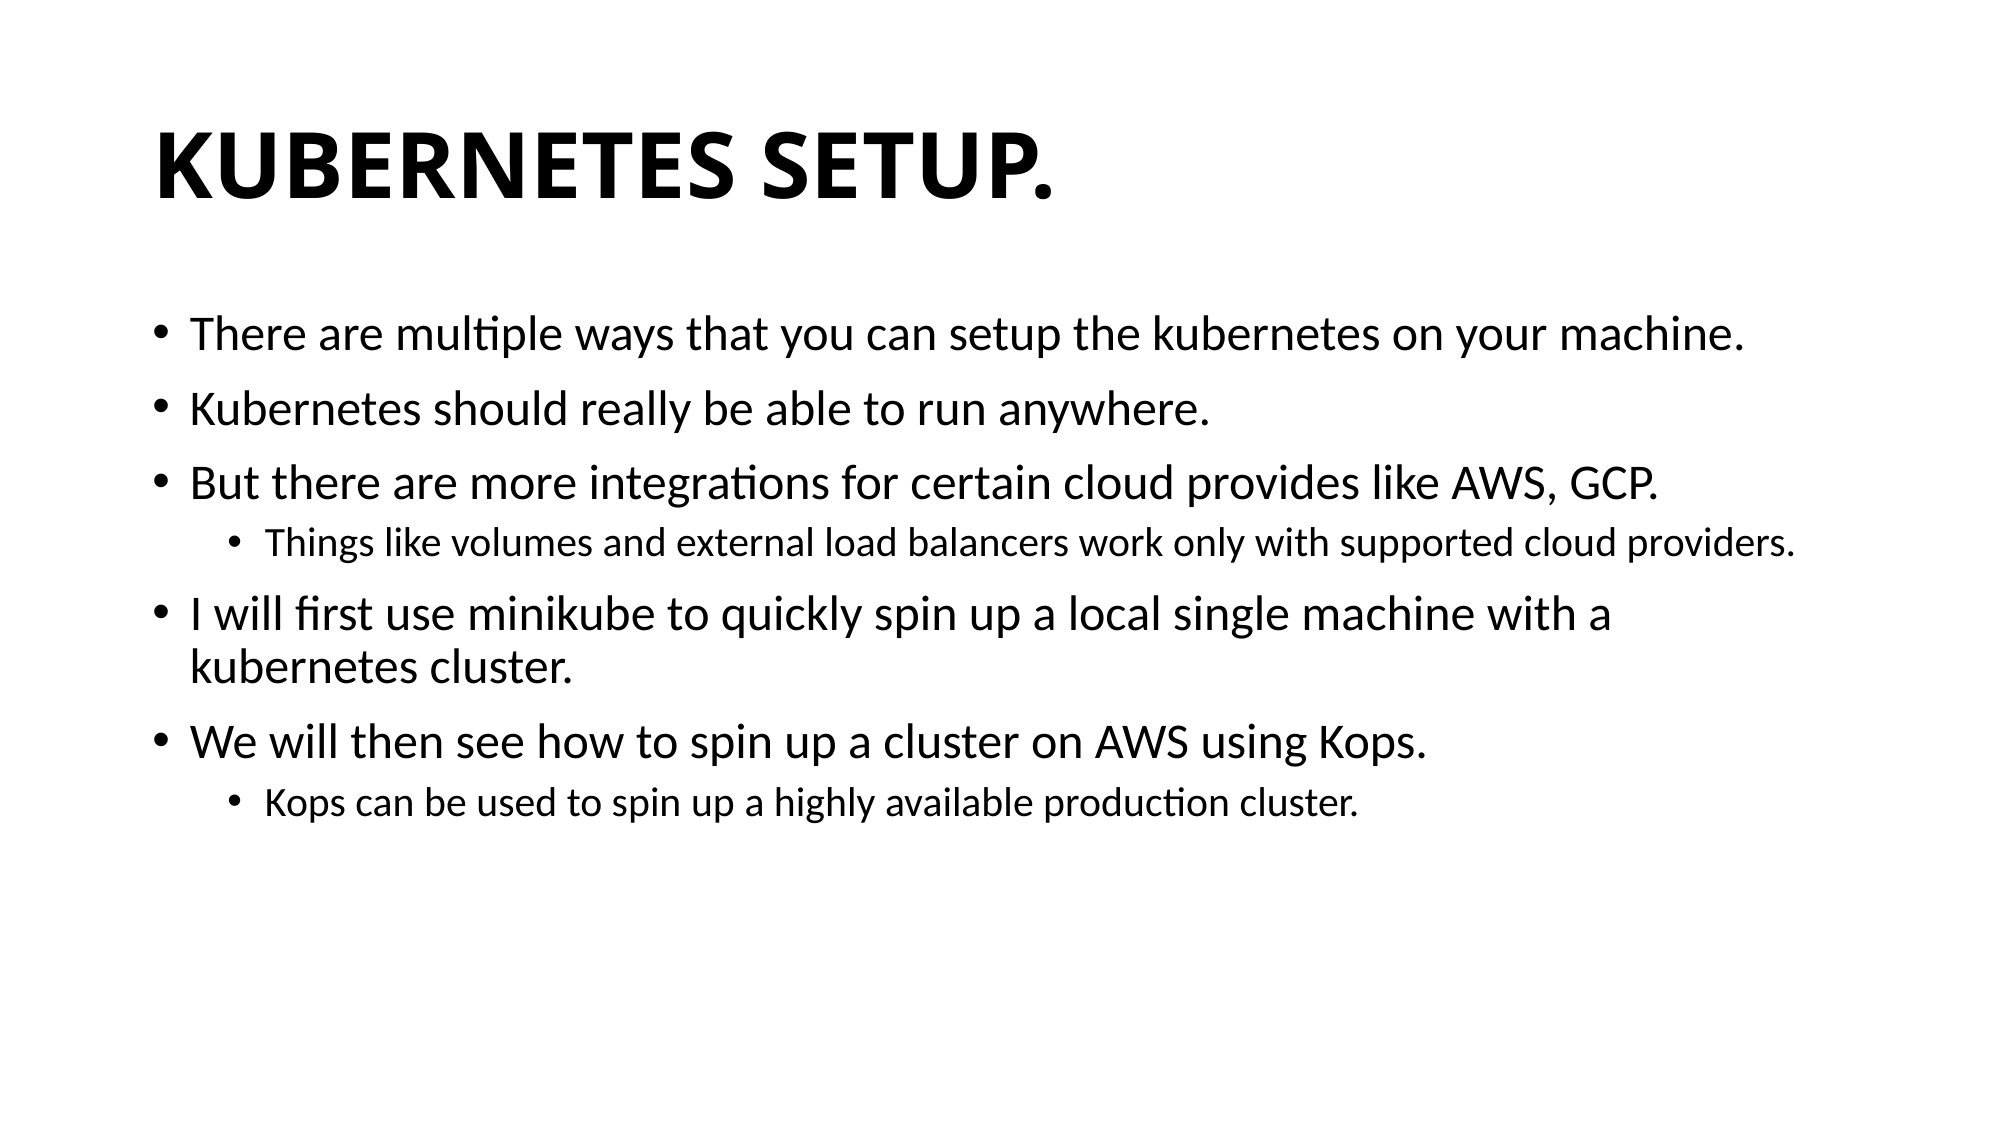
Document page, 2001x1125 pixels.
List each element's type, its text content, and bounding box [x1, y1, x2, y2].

title KUBERNETES SETUP. [137, 59, 1863, 278]
list There are multiple ways that you can setup the kubernetes on your machine. Kubernetes should really be able to run anywhere. But there are more integrations for certain cloud provides like AWS, GCP. Things like volumes and external load balancers work only with supported cloud providers. I will first use minikube to quickly spin up a local single machine with a kubernetes cluster. We will then see how to spin up a cluster on AWS using Kops. Kops can be used to spin up a highly available production cluster. [137, 299, 1863, 1014]
